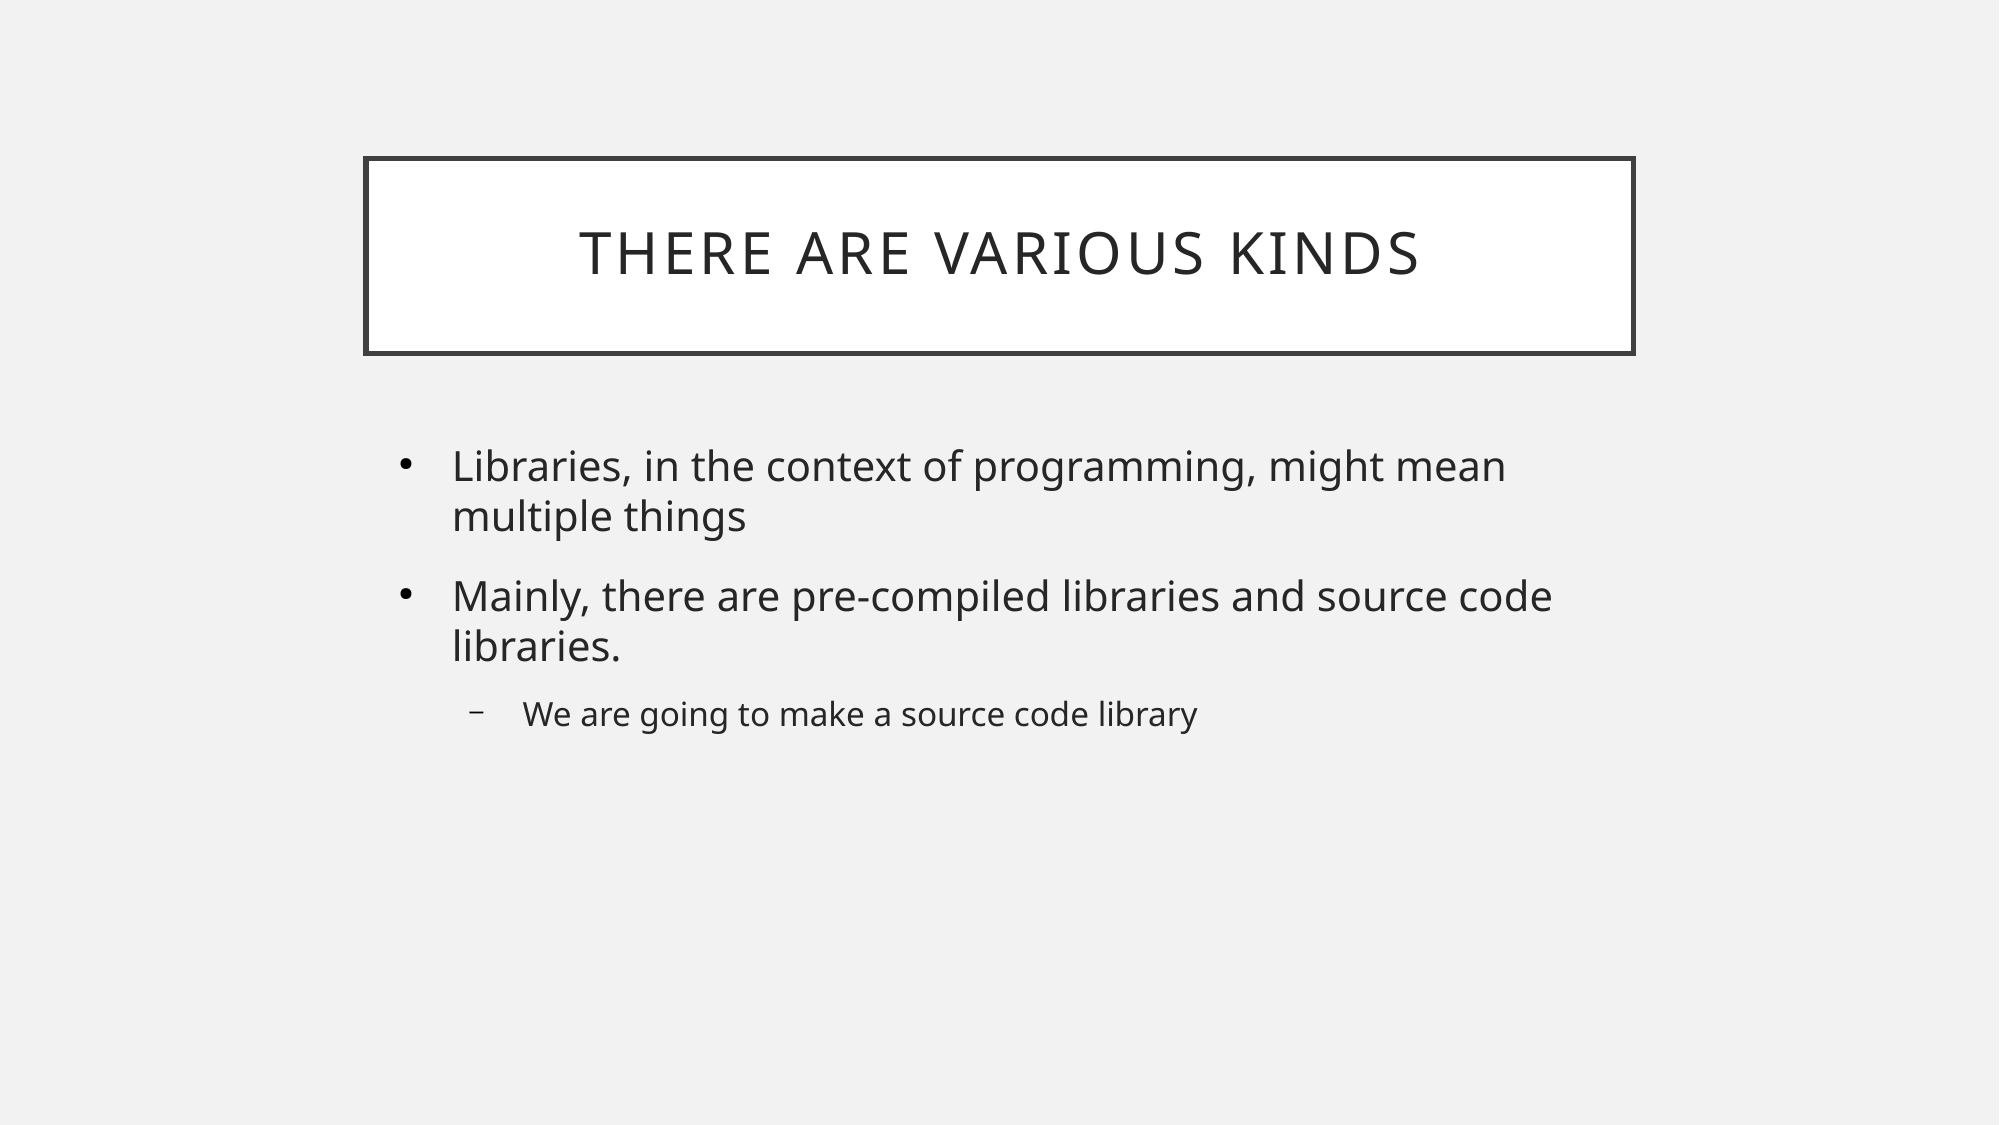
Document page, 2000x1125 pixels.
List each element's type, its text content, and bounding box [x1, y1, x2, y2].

title There are various kinds [365, 158, 1634, 354]
list Libraries, in the context of programming, might mean multiple things Mainly, there are pre-compiled libraries and source code libraries. We are going to make a source code library [365, 432, 1634, 942]
